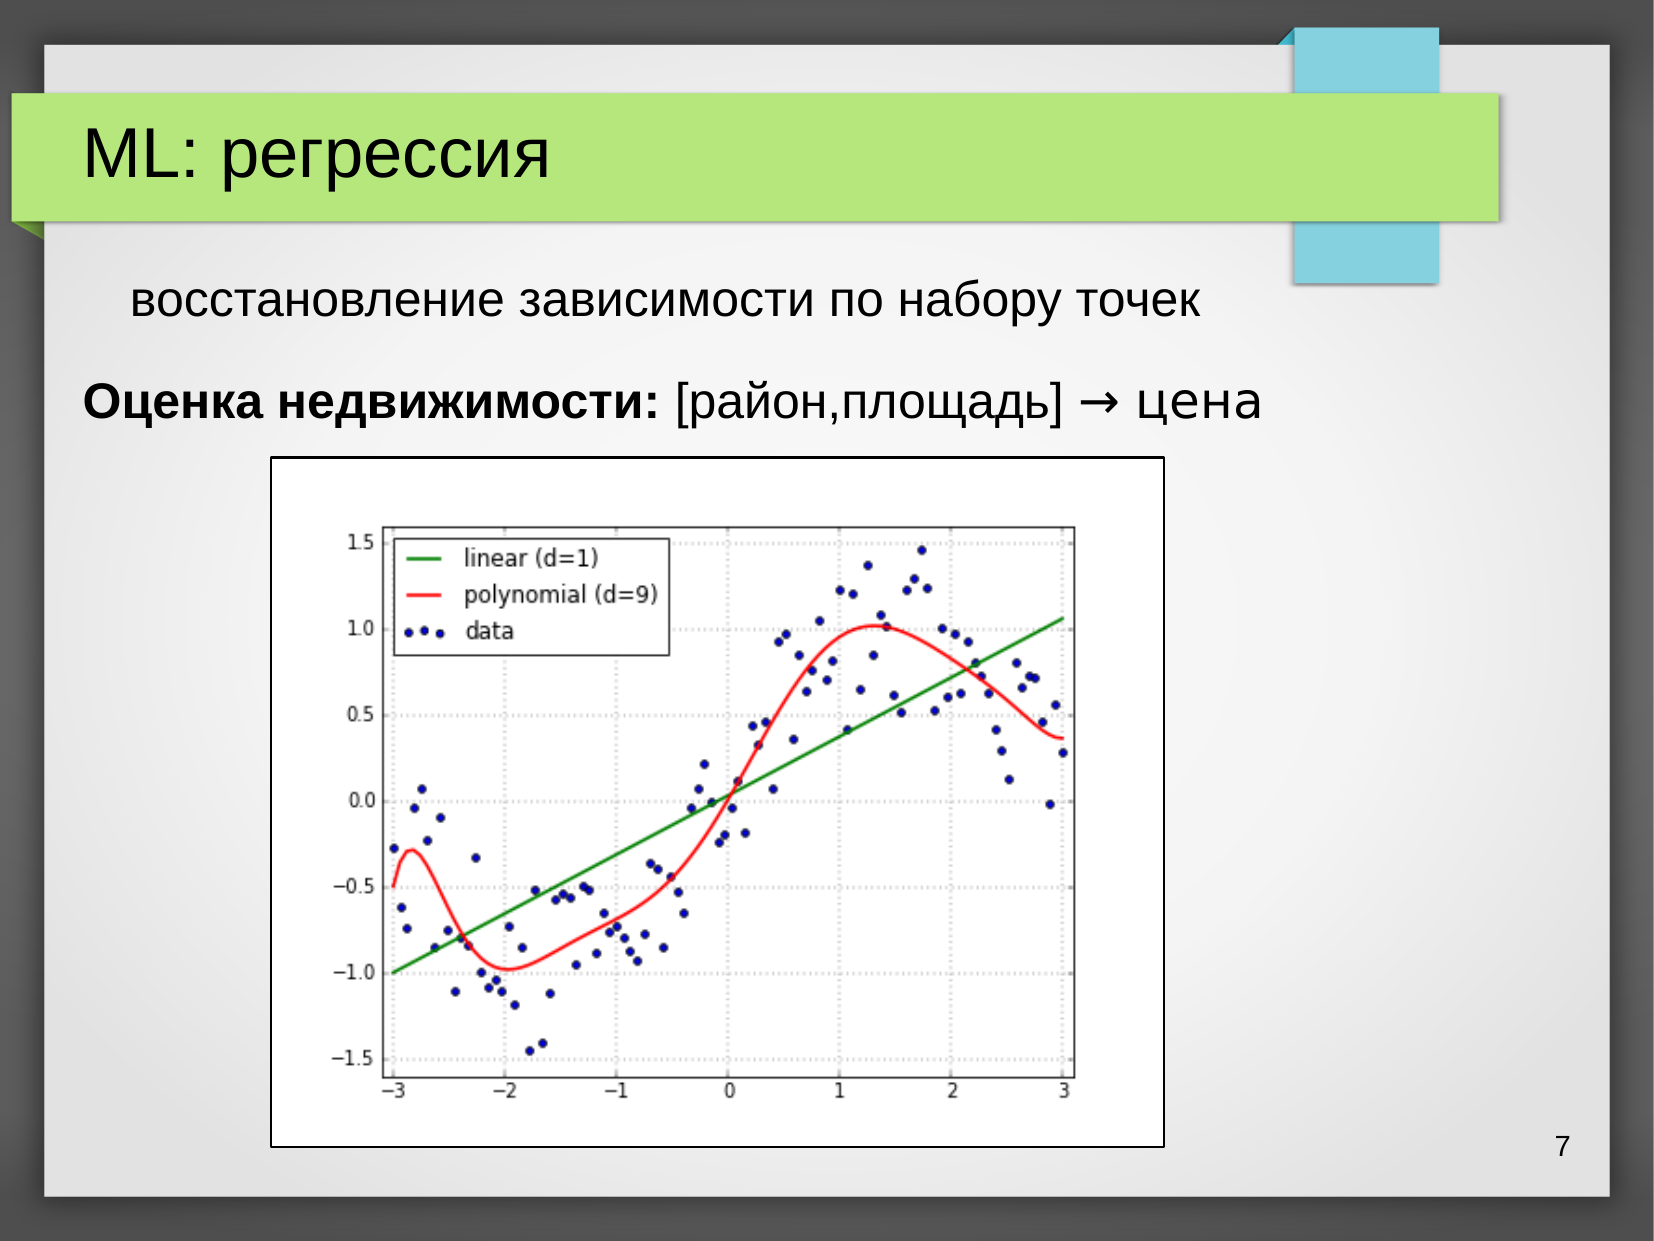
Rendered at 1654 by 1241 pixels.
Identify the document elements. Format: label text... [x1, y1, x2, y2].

text_box Оценка недвижимости: [район,площадь] → цена [82, 354, 1571, 449]
picture [0, 0, 1654, 1241]
text_box восстановление зависимости по набору точек [129, 208, 1394, 354]
title ML: регрессия [82, 49, 1571, 257]
